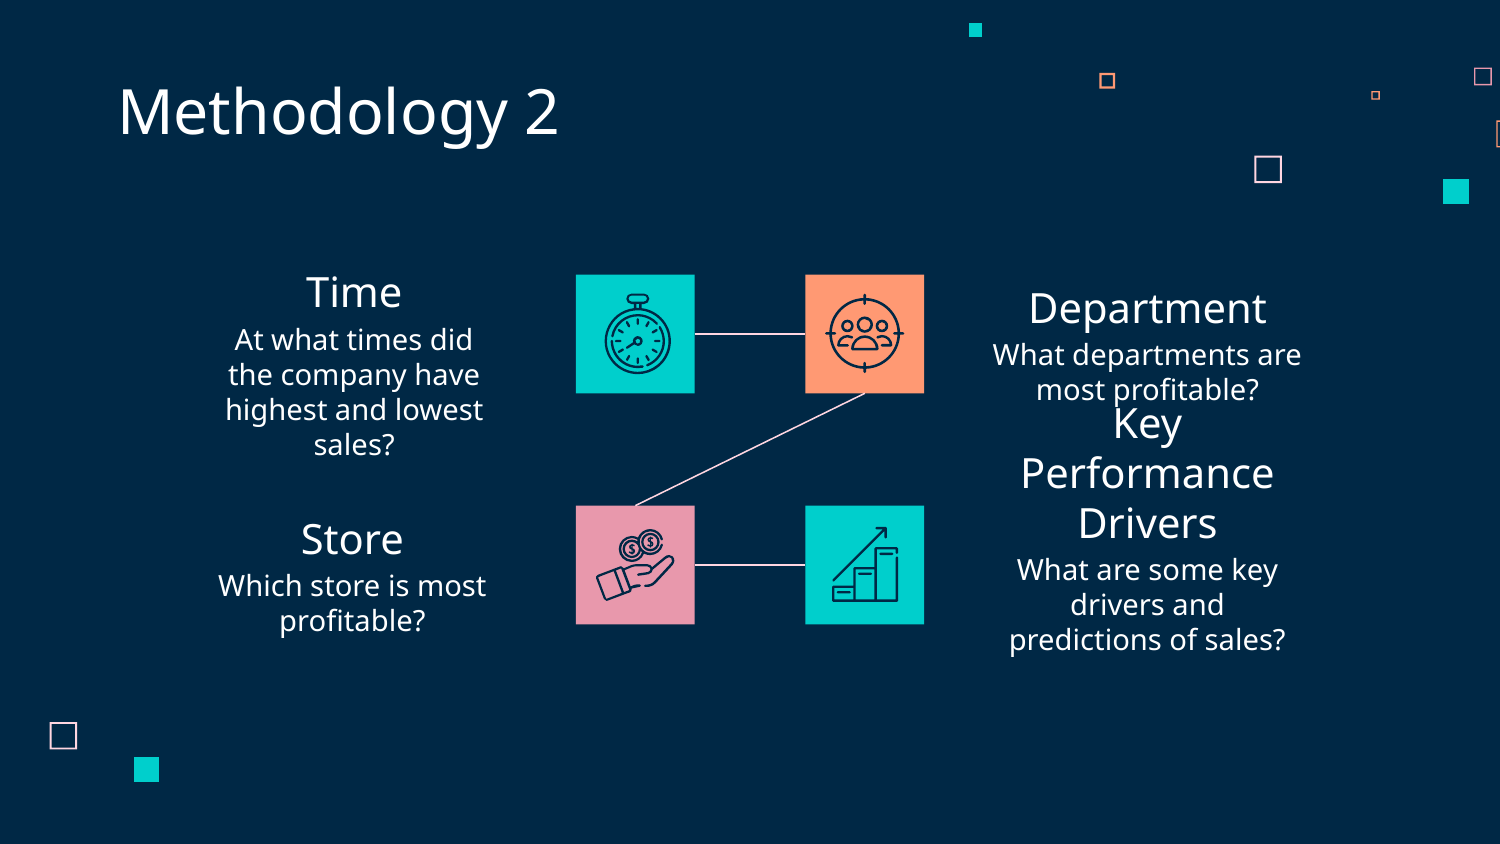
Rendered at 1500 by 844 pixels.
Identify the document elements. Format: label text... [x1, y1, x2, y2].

title Store [198, 471, 507, 552]
subtitle What are some key drivers and predictions of sales? [993, 562, 1302, 643]
text_box [575, 505, 695, 625]
title Department [993, 240, 1302, 321]
title Key Performance Drivers [993, 455, 1302, 562]
text_box [805, 274, 925, 394]
subtitle Which store is most profitable? [198, 552, 507, 659]
title Time [199, 225, 509, 306]
subtitle At what times did the company have highest and lowest sales? [199, 306, 509, 412]
title Methodology 2 [101, 67, 1068, 163]
text_box [575, 274, 695, 394]
text_box [805, 505, 925, 625]
subtitle What departments are most profitable? [976, 321, 1319, 428]
